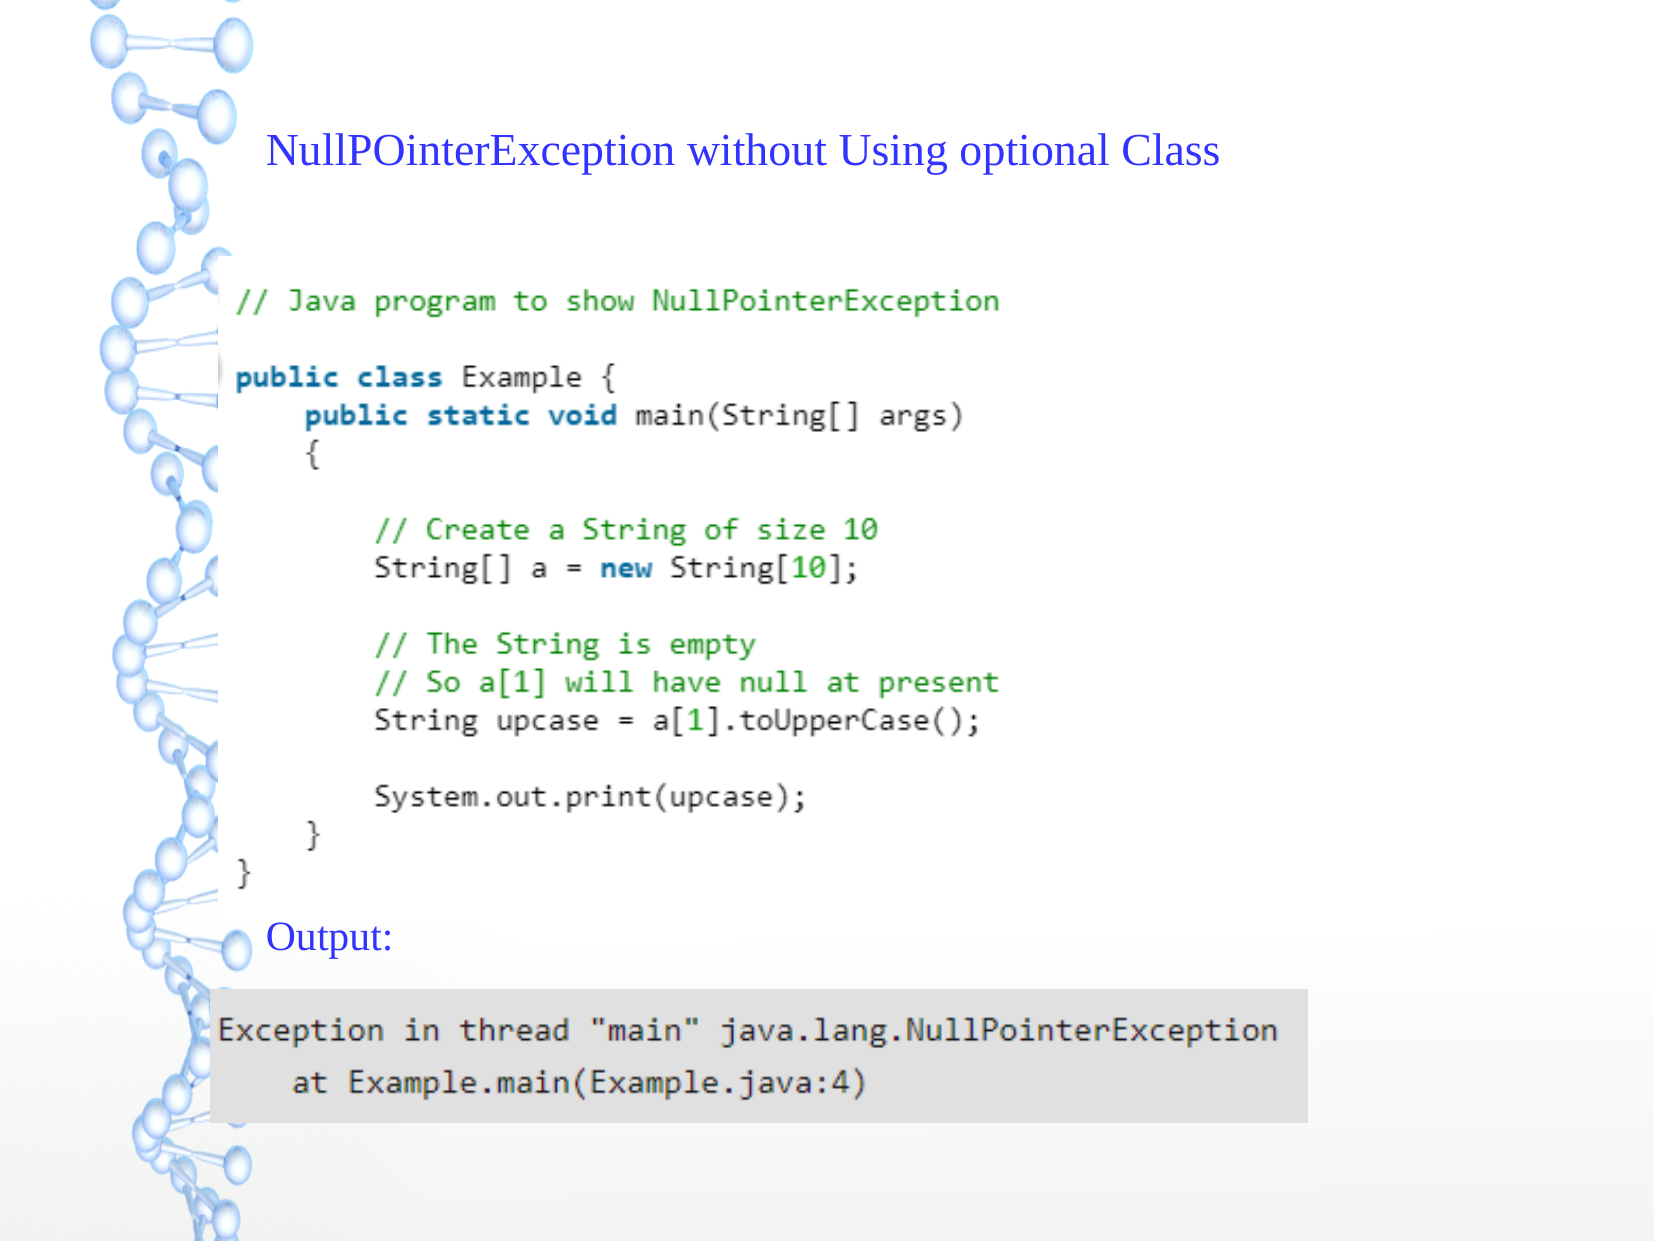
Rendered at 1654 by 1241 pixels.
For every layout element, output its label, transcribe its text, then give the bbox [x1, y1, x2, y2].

title NullPOinterException without Using optional Class [265, 47, 1595, 252]
picture [0, 0, 1654, 1241]
subtitle Output: [265, 299, 1595, 1019]
